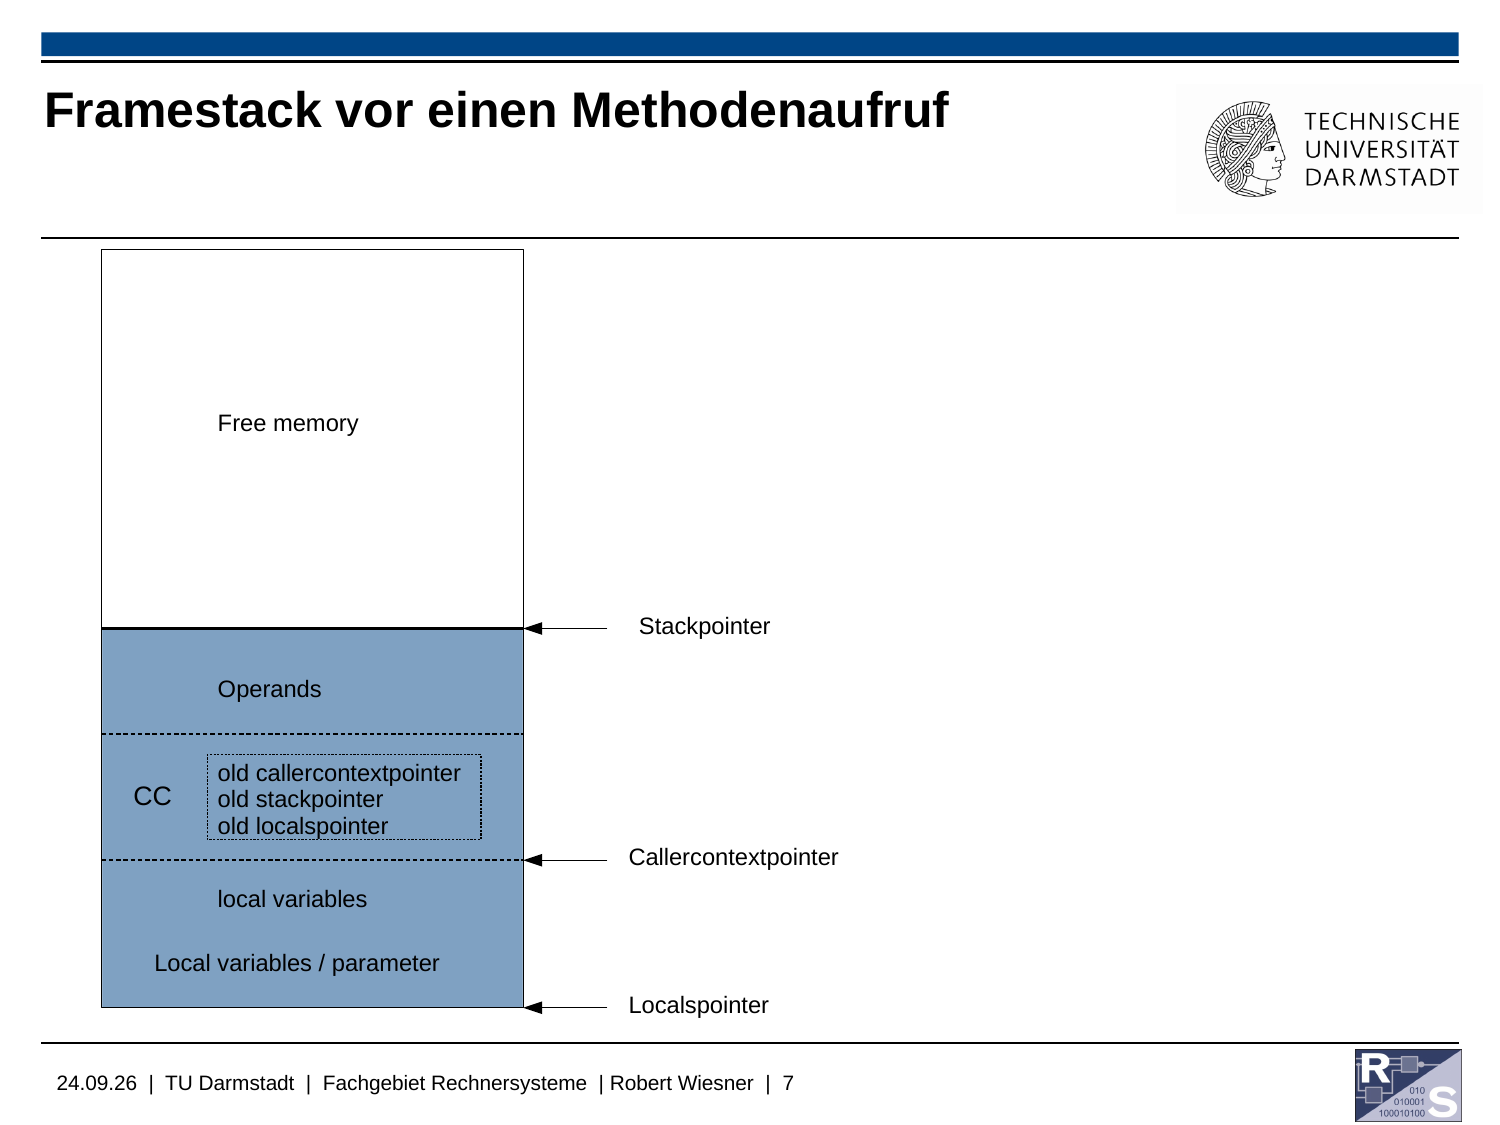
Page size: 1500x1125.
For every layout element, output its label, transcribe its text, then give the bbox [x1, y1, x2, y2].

picture [59, 206, 1312, 1093]
picture [1355, 1049, 1462, 1122]
title Framestack vor einen Methodenaufruf [44, 35, 1134, 186]
